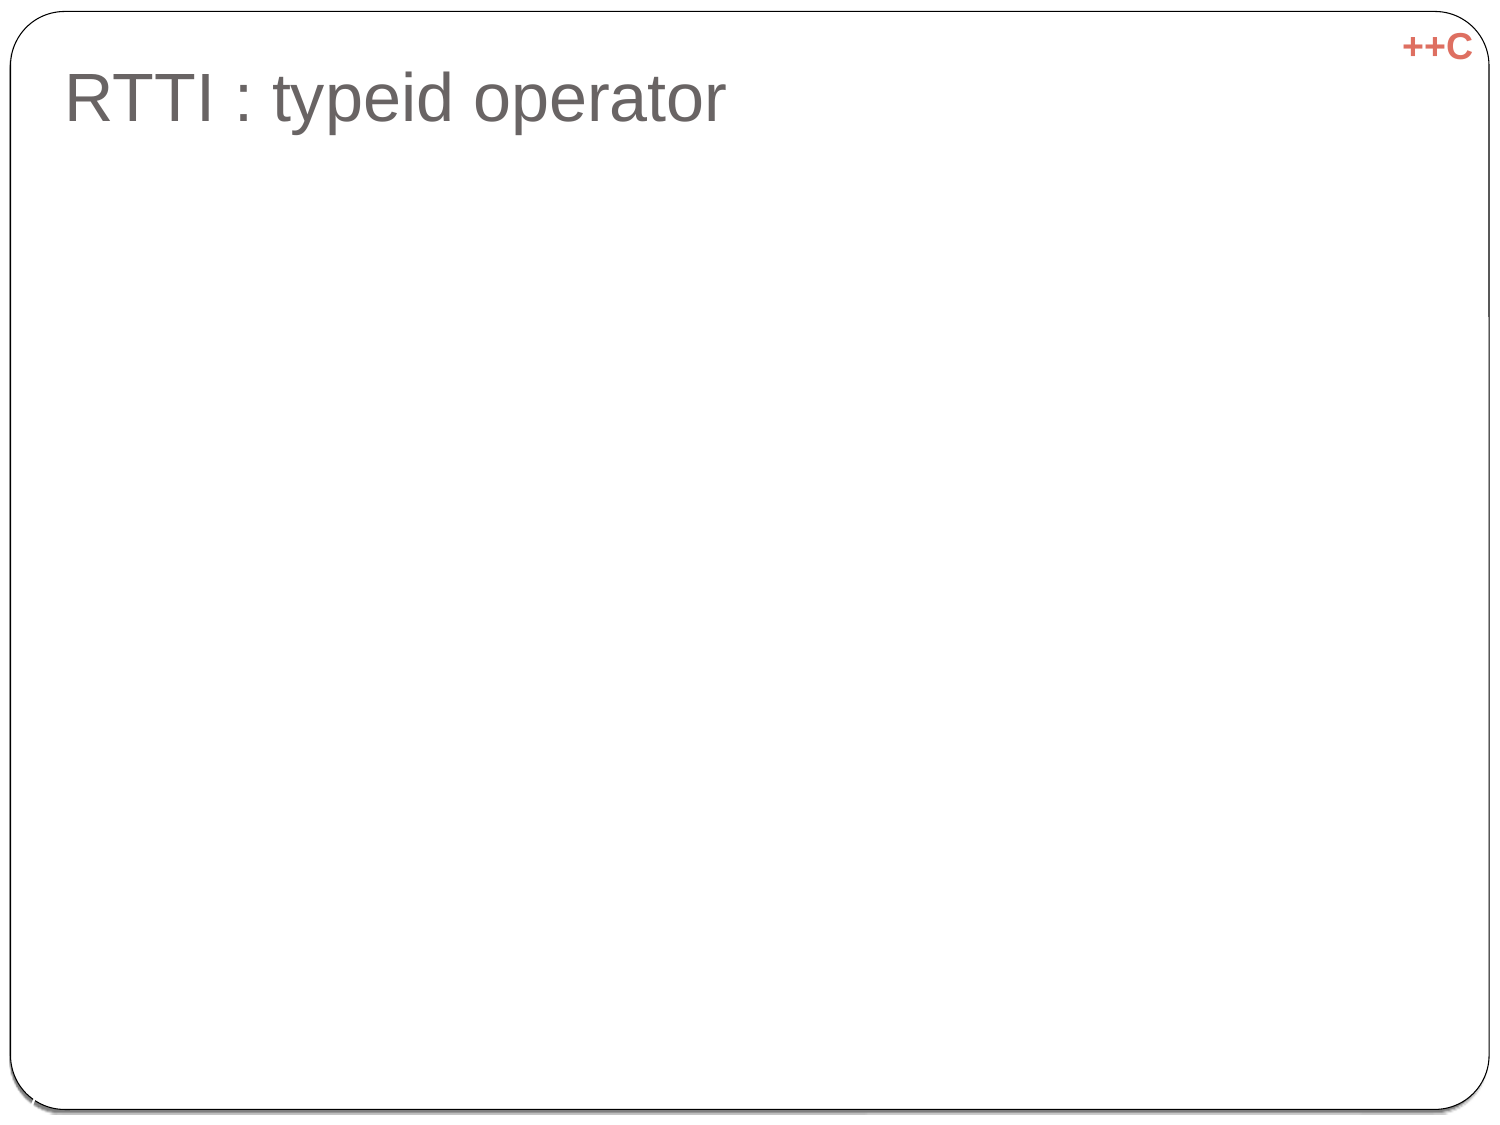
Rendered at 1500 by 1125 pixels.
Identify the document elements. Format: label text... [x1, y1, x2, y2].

slide_number <number> [0, 1074, 50, 1125]
title RTTI : typeid operator [50, 45, 1450, 150]
